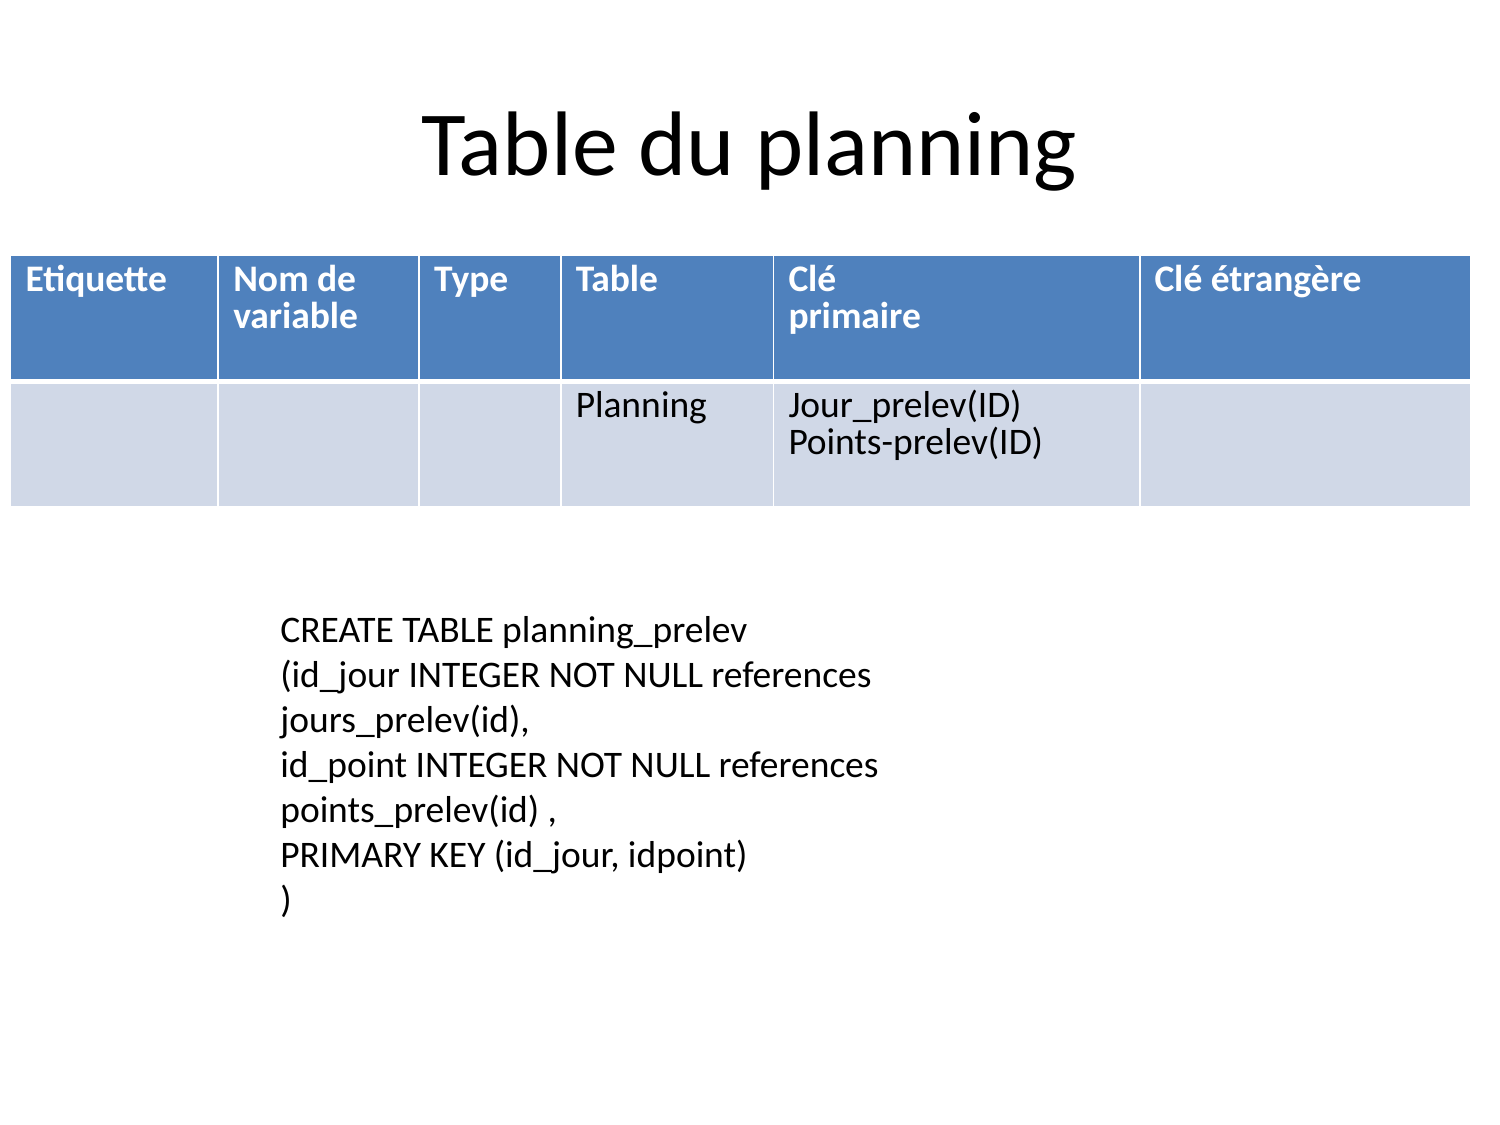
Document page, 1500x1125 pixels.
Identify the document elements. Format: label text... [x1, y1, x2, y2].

table_cell [219, 384, 418, 506]
table_header Clé étrangère [1141, 256, 1470, 379]
table_header Type [420, 256, 560, 379]
table_header Clé primaire [774, 256, 1139, 379]
table_cell [11, 384, 217, 506]
text_box Table du planning [74, 45, 1425, 233]
table_cell Planning [562, 384, 773, 506]
table_header Nom de variable [219, 256, 418, 379]
table_cell [1141, 384, 1470, 506]
table_header Etiquette [11, 256, 217, 379]
table_cell Jour_prelev(ID) Points-prelev(ID) [774, 384, 1139, 506]
text_box CREATE TABLE planning_prelev (id_jour INTEGER NOT NULL references jours_prelev(id), id_point INTEGER NOT NULL references points_prelev(id) , PRIMARY KEY (id_jour, idpoint) ) [265, 597, 1057, 928]
table_cell [420, 384, 560, 506]
table_header Table [562, 256, 773, 379]
